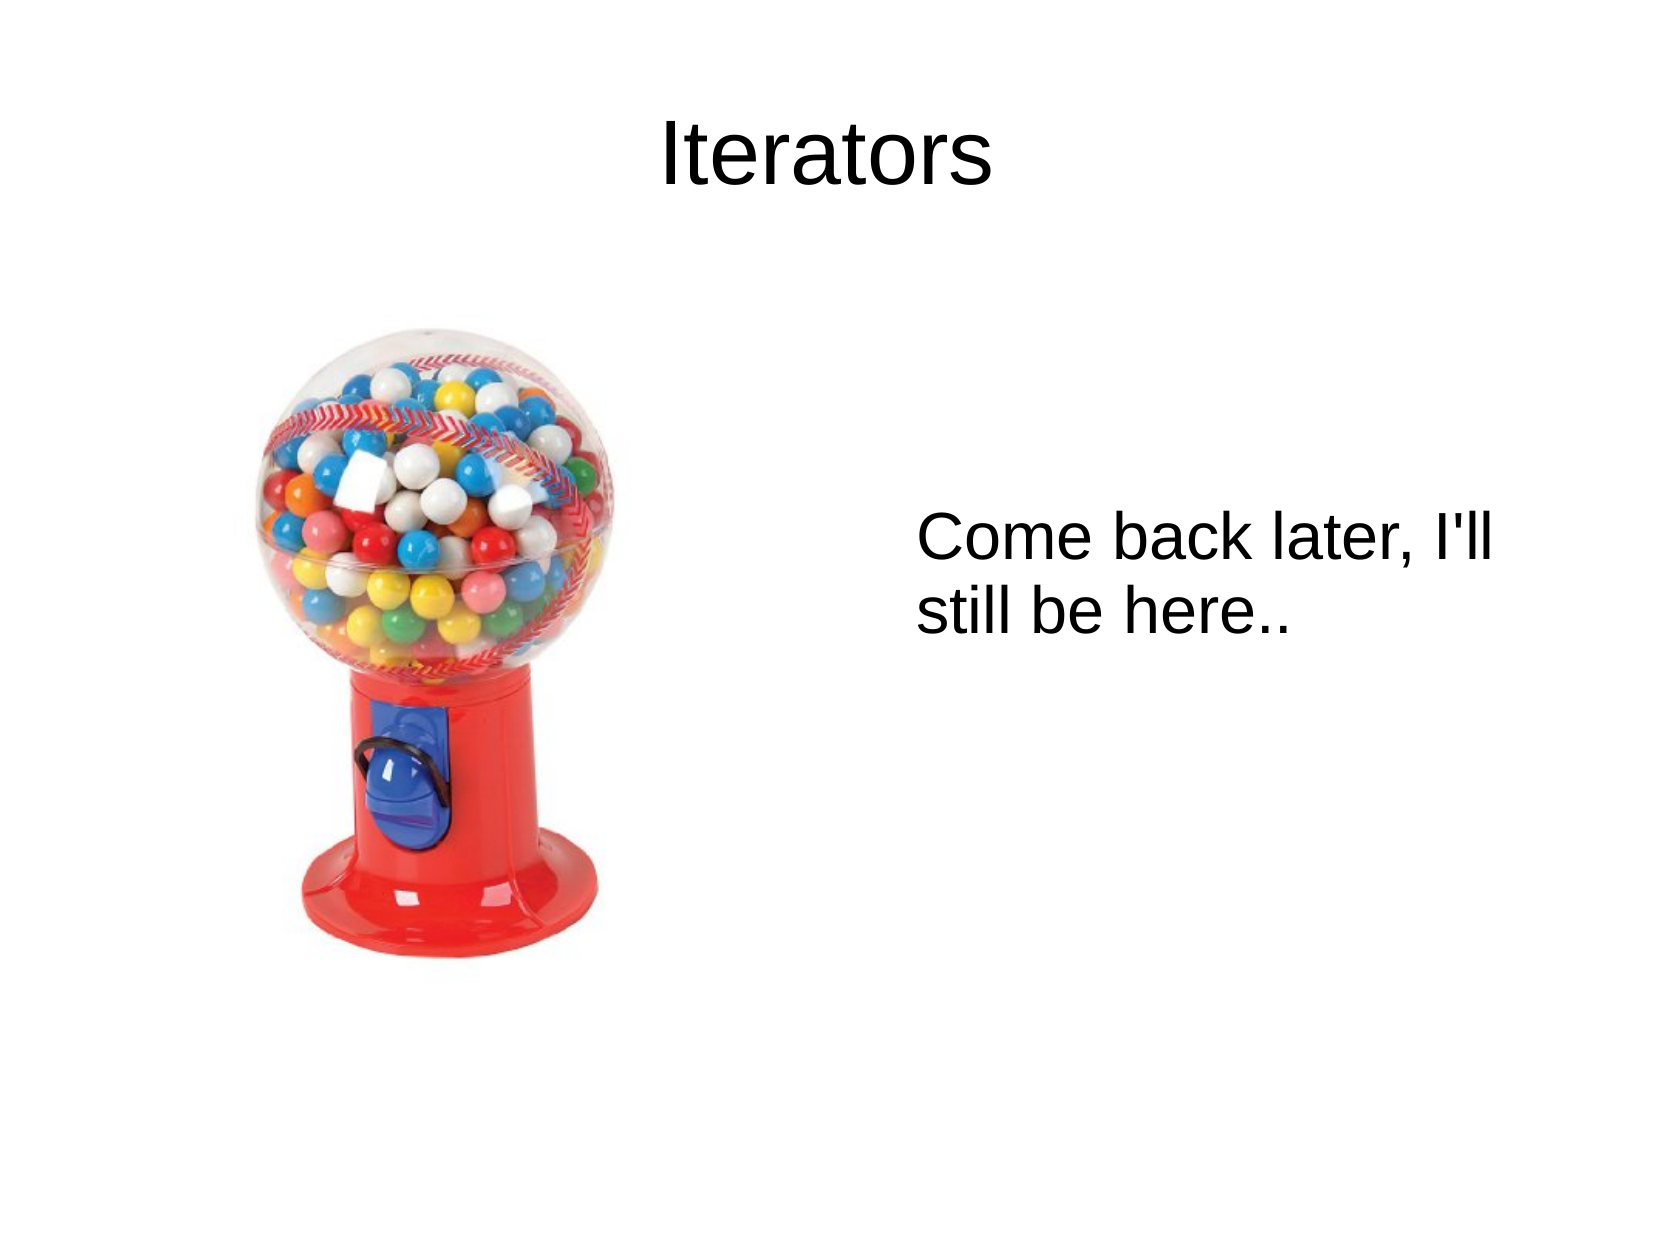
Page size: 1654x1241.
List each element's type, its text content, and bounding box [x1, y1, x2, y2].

list Come back later, I'll still be here.. [845, 290, 1572, 1010]
title Iterators [82, 49, 1571, 257]
picture [86, 290, 806, 1010]
